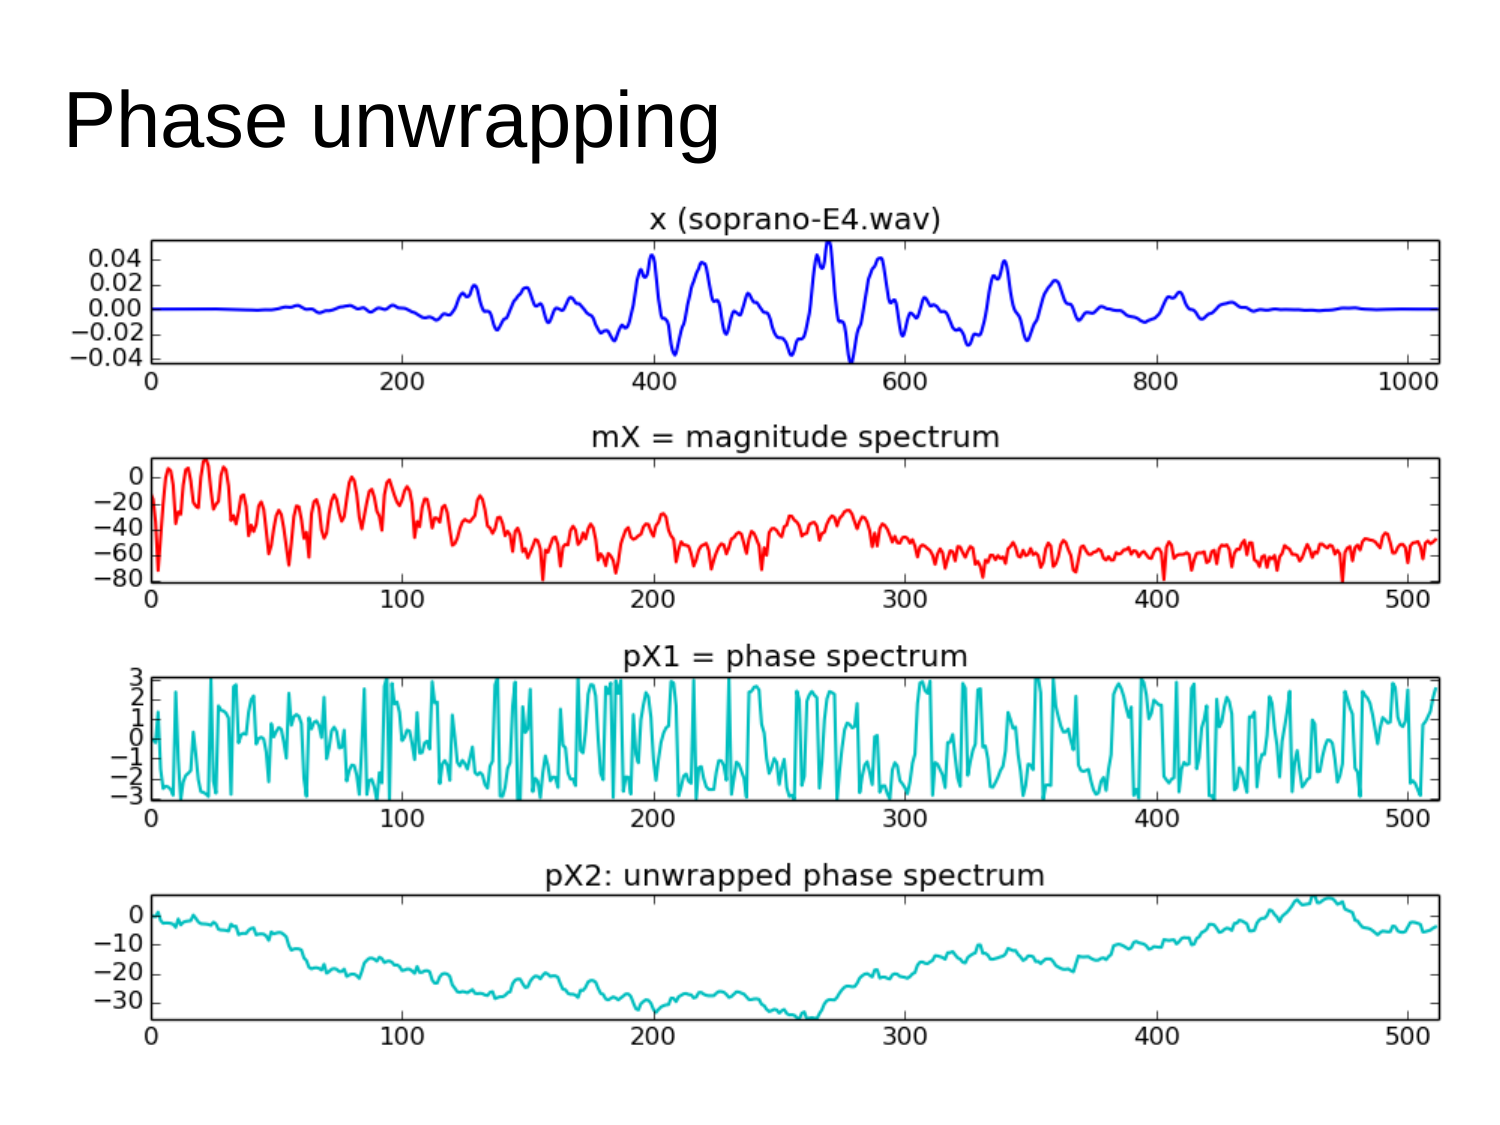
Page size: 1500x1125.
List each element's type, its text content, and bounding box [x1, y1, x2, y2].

title Phase unwrapping [63, 21, 1414, 180]
picture [43, 180, 1469, 1081]
